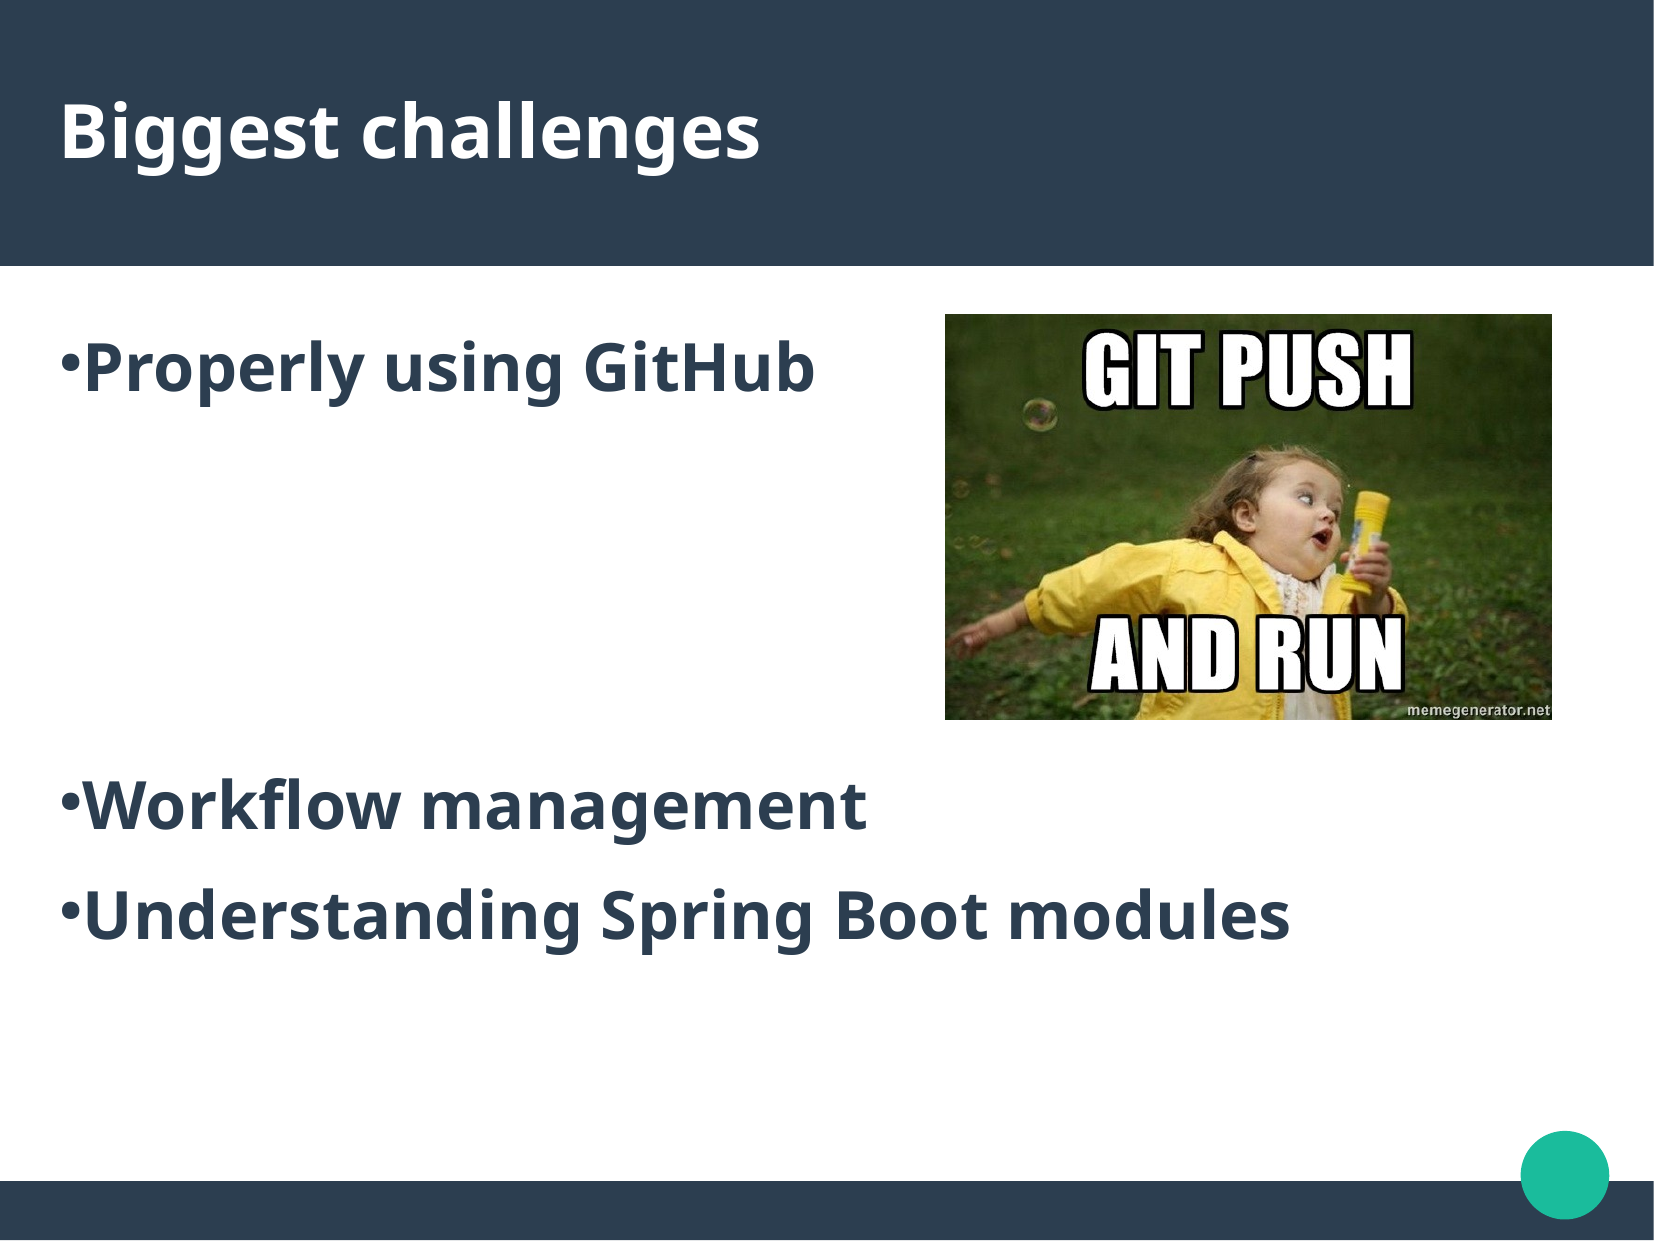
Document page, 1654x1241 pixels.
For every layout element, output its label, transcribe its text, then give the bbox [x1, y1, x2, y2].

title Biggest challenges [59, 49, 1595, 207]
list Properly using GitHub Workflow management Understanding Spring Boot modules [59, 324, 1595, 1152]
picture [945, 314, 1552, 721]
